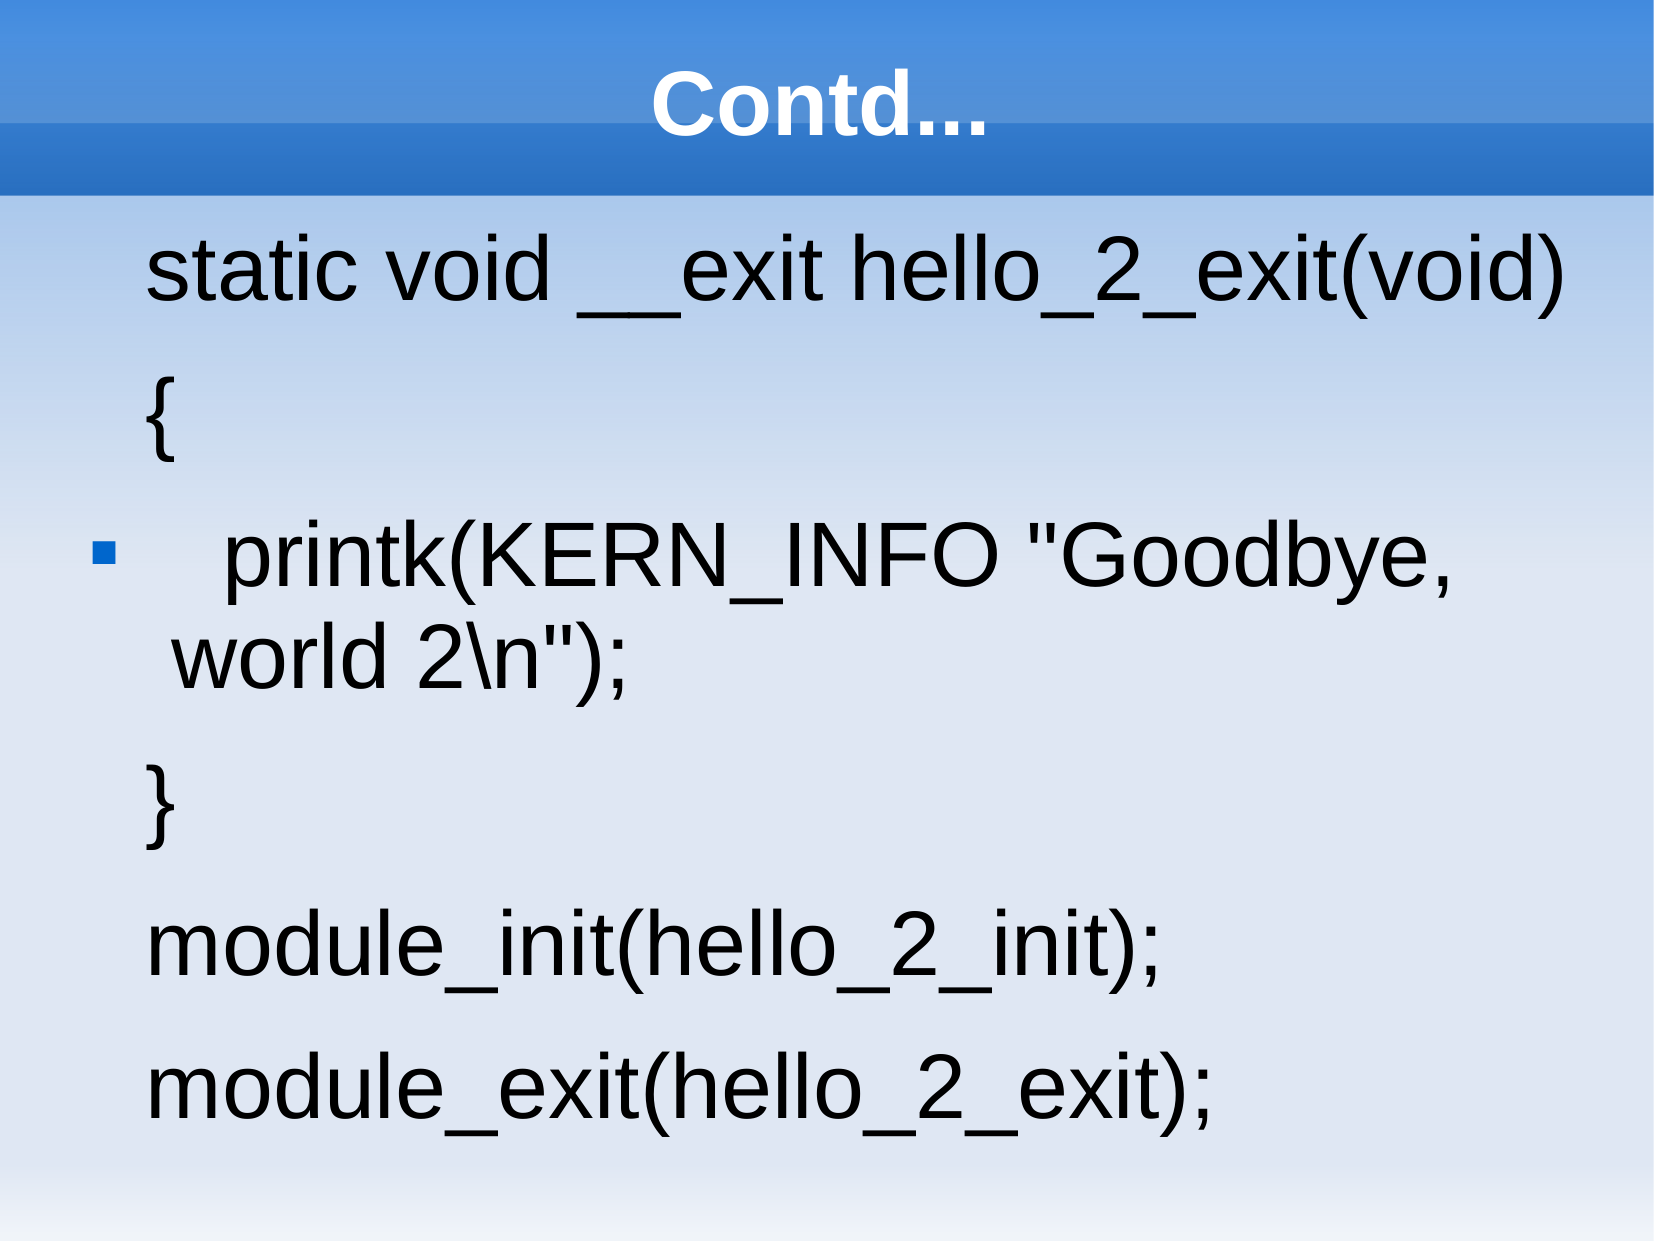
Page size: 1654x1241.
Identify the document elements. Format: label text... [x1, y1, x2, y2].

picture [0, 0, 1654, 1241]
list static void __exit hello_2_exit(void) { printk(KERN_INFO "Goodbye, world 2\n"); } module_init(hello_2_init); module_exit(hello_2_exit); [75, 217, 1613, 1201]
title Contd... [76, 7, 1565, 200]
